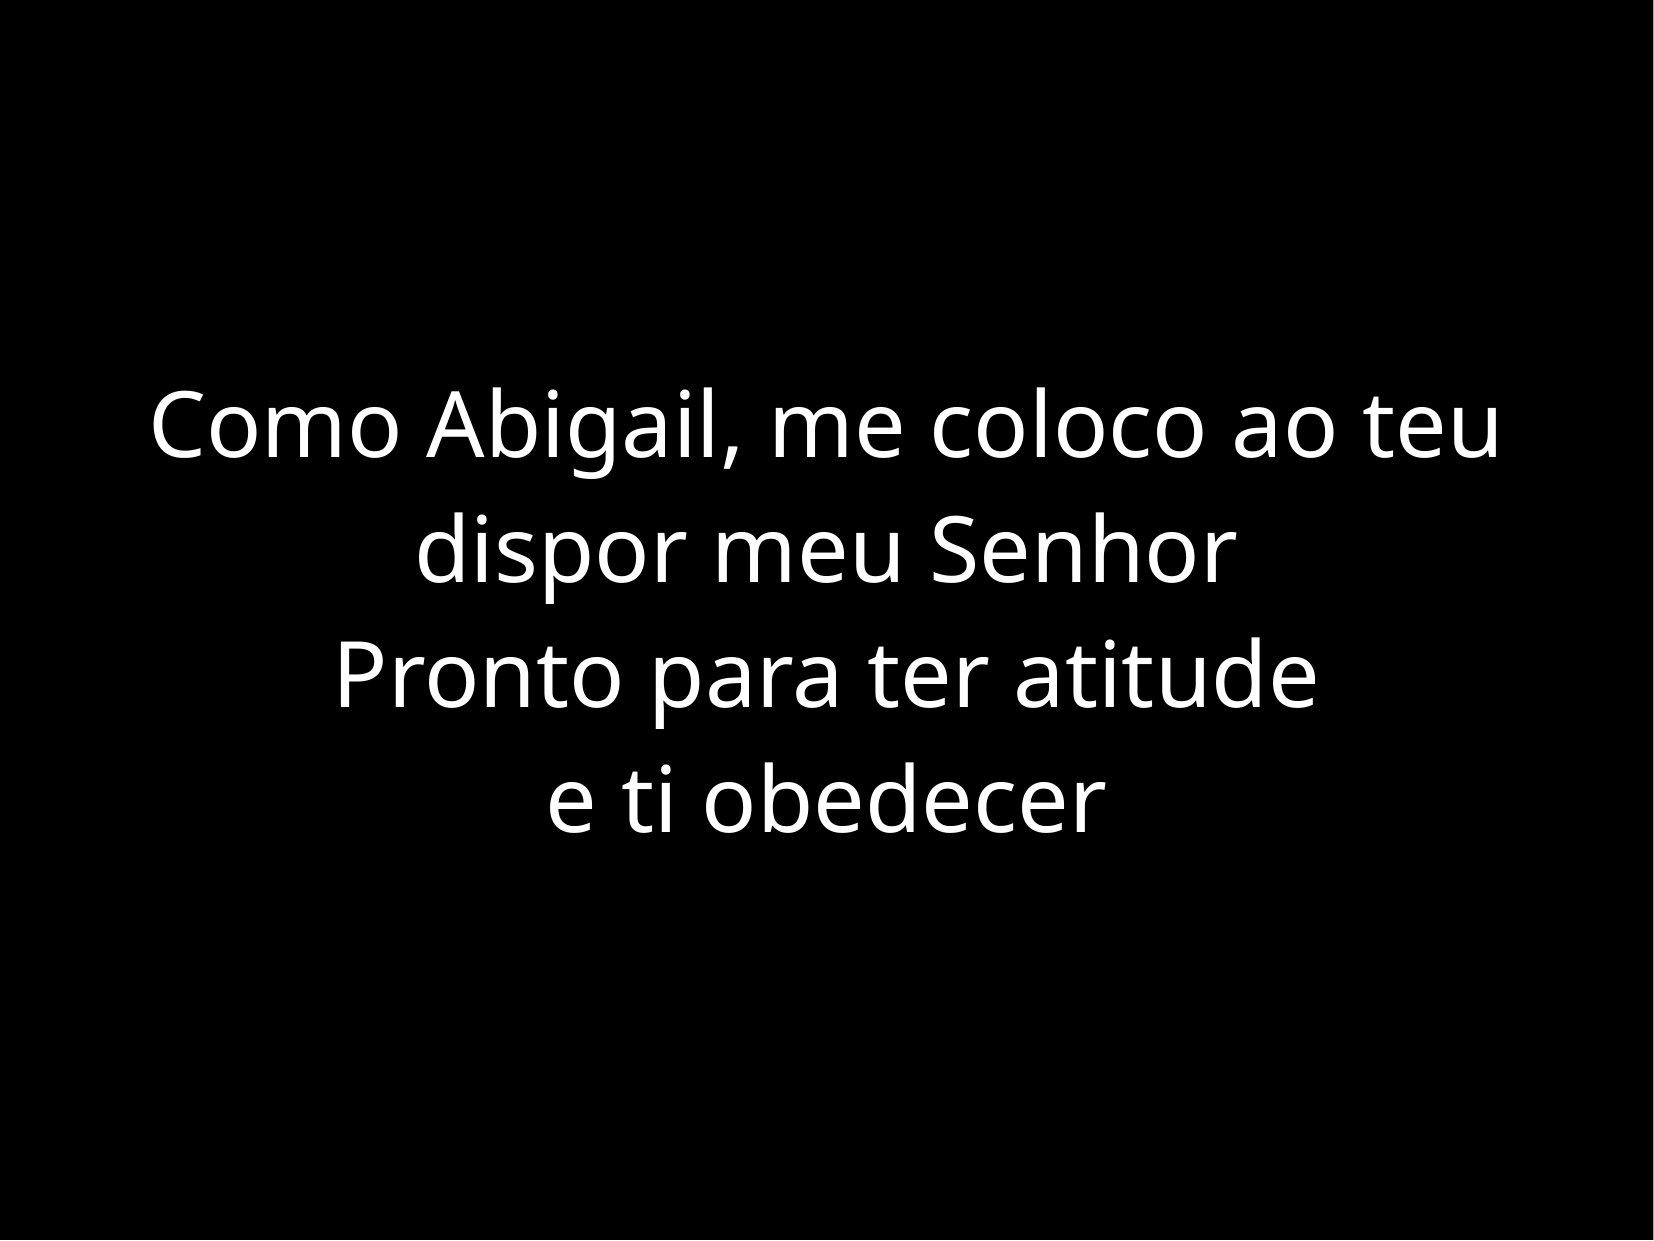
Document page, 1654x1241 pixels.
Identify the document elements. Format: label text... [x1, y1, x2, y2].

title Como Abigail, me coloco ao teu dispor meu Senhor Pronto para ter atitude e ti obedecer [82, 49, 1571, 1170]
